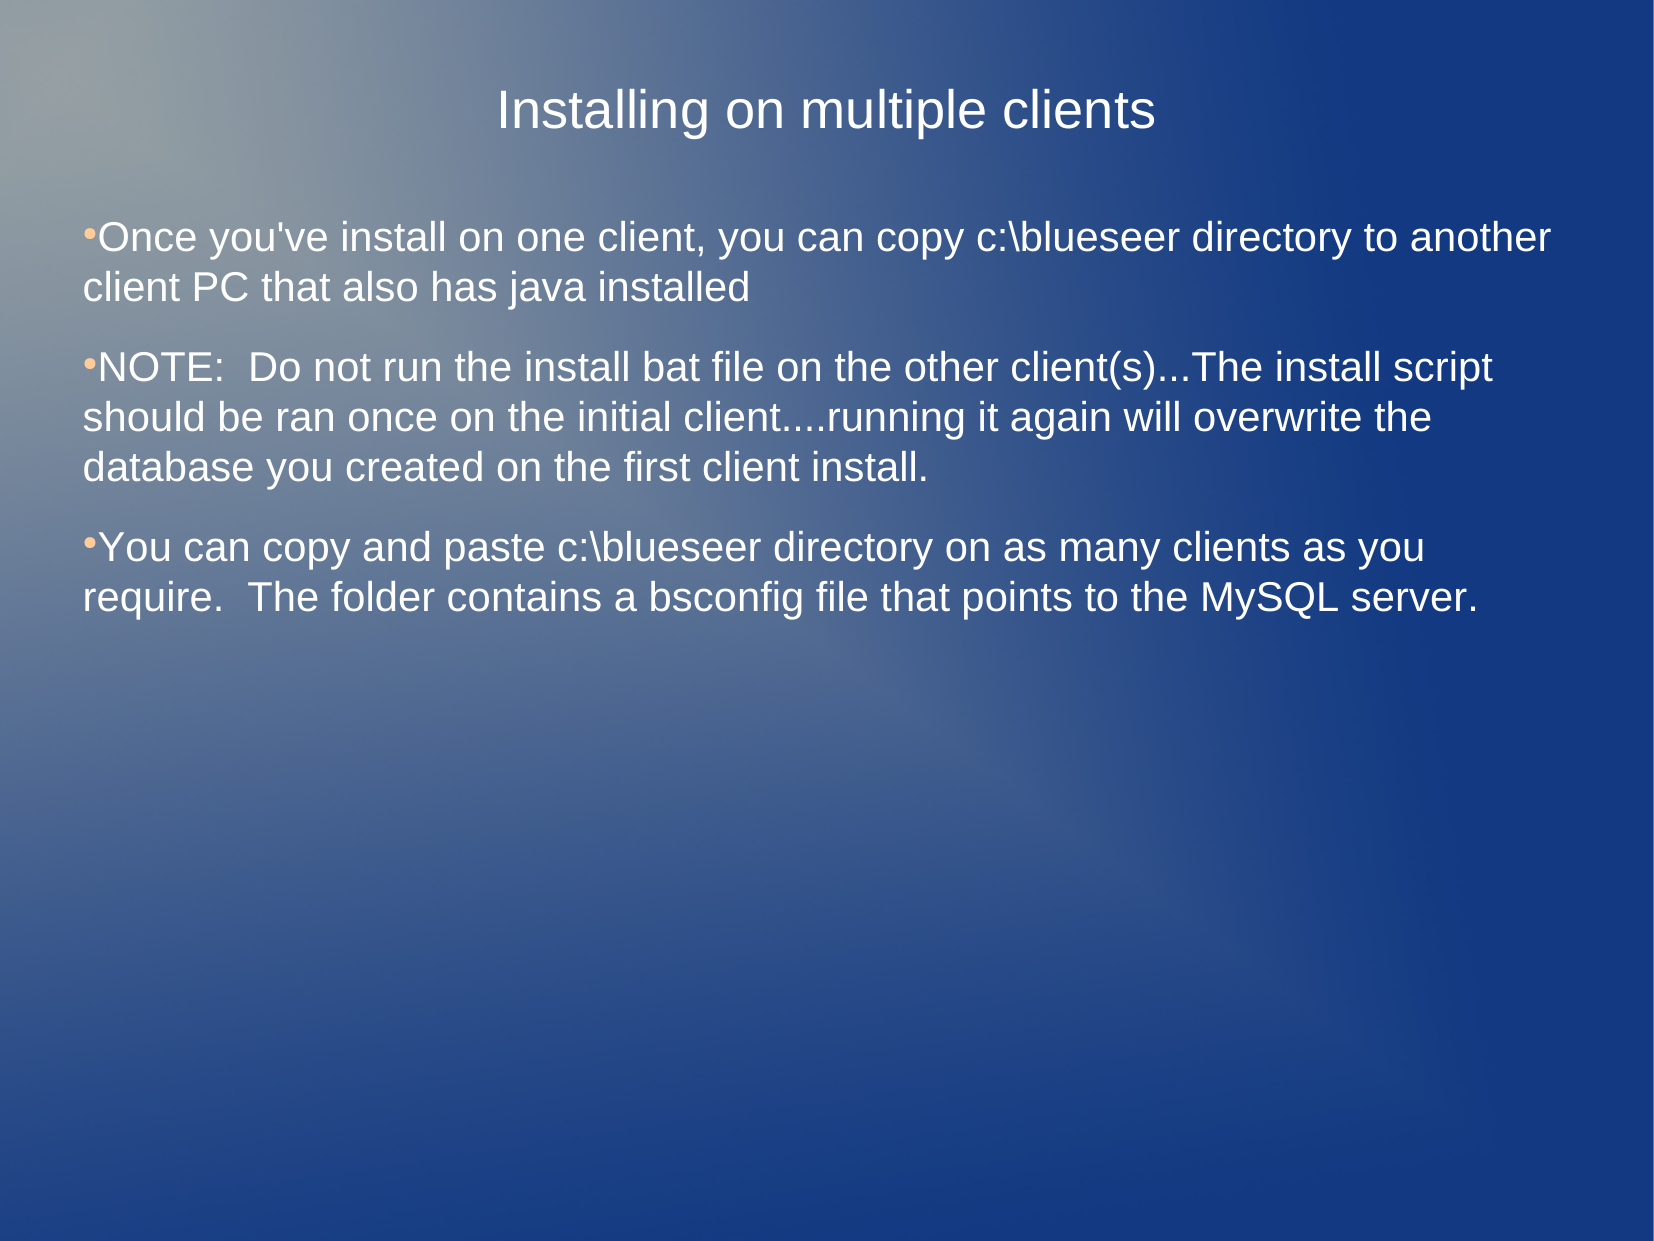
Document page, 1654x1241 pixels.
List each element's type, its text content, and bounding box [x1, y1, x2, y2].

list Once you've install on one client, you can copy c:\blueseer directory to another client PC that also has java installed NOTE: Do not run the install bat file on the other client(s)...The install script should be ran once on the initial client....running it again will overwrite the database you created on the first client install. You can copy and paste c:\blueseer directory on as many clients as you require. The folder contains a bsconfig file that points to the MySQL server. [82, 210, 1571, 1109]
picture [0, 0, 1654, 1241]
title Installing on multiple clients [82, 49, 1571, 166]
